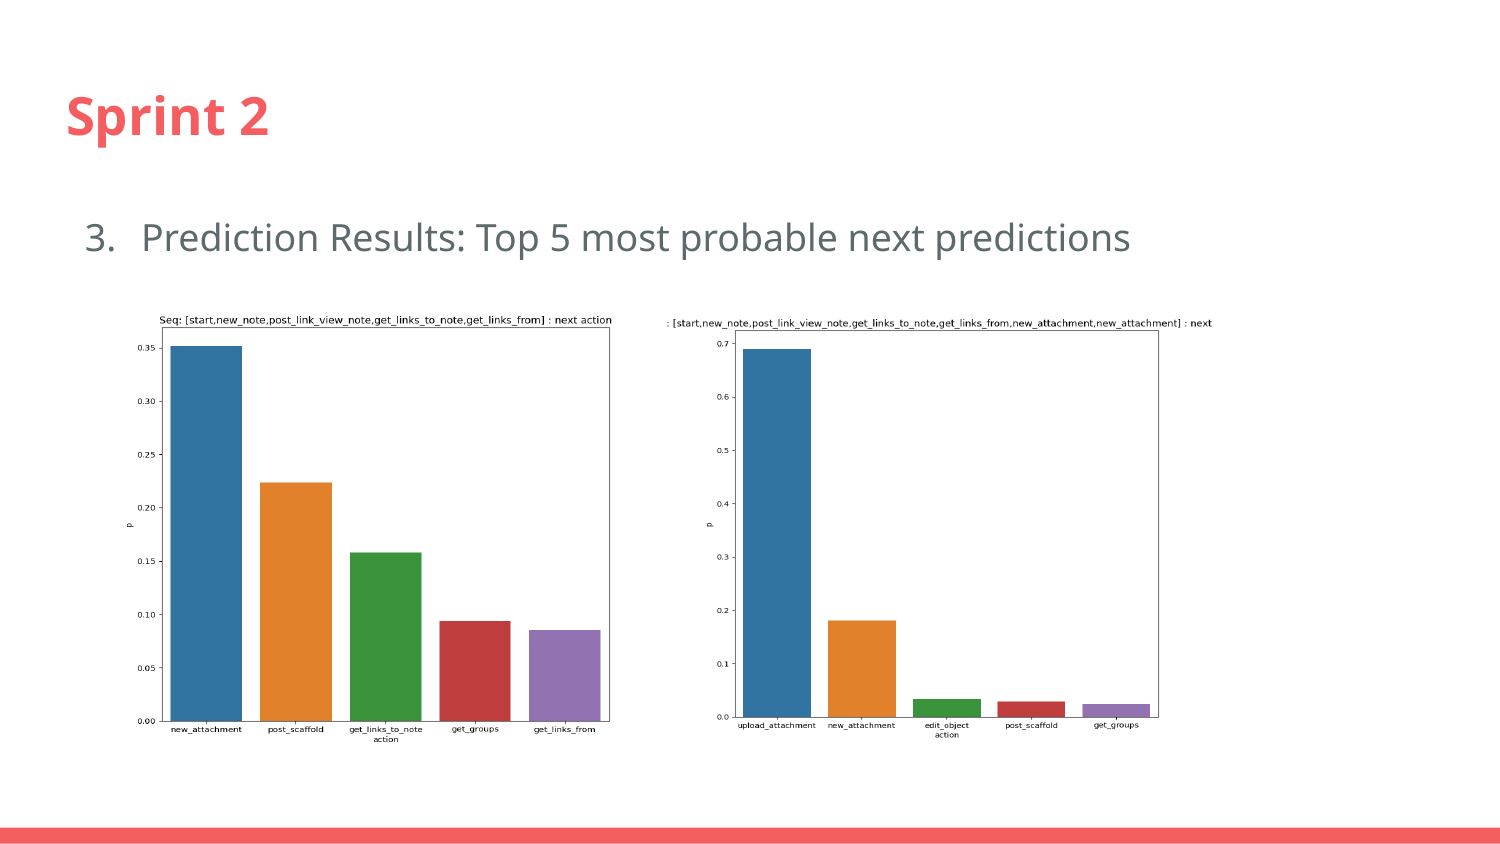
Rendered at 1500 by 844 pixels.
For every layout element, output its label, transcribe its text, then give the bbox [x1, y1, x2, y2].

title Sprint 2 [51, 64, 1449, 167]
list Prediction Results: Top 5 most probable next predictions [51, 189, 1449, 750]
picture [89, 266, 1213, 777]
